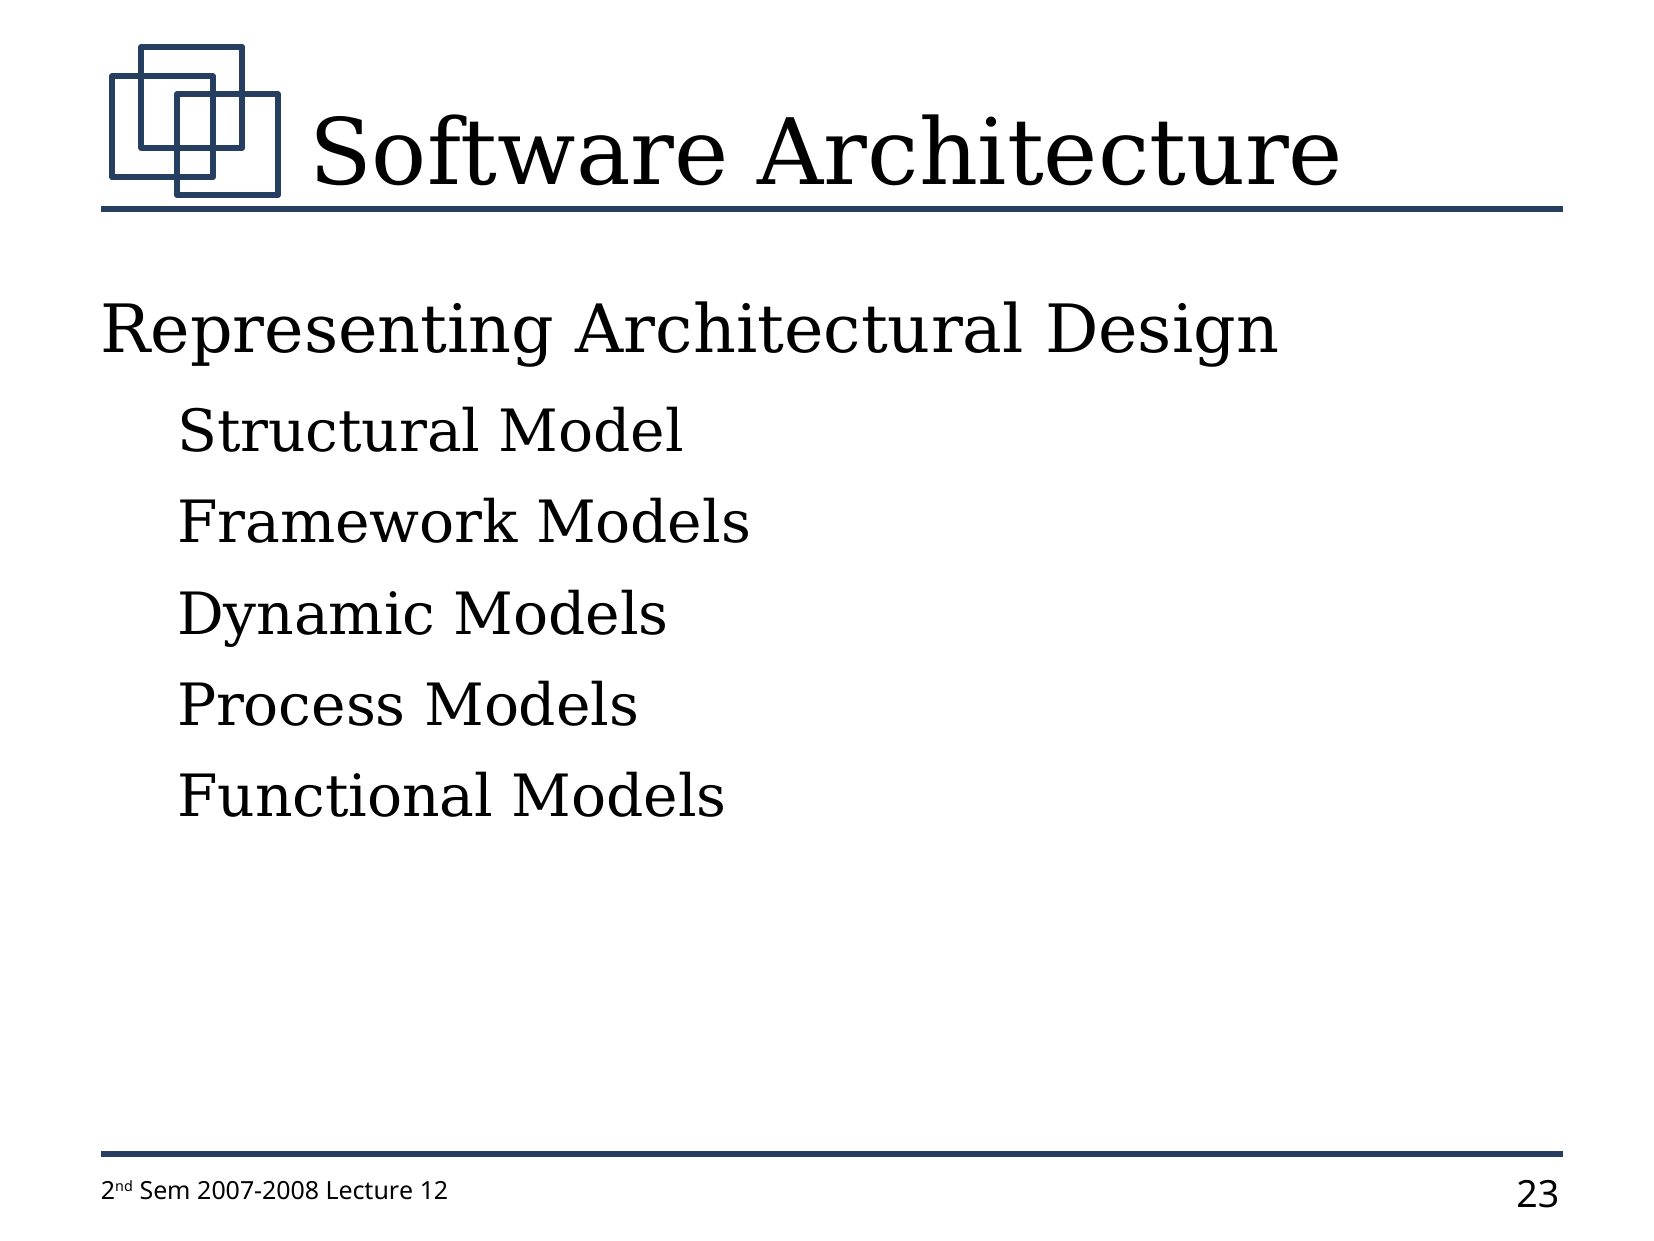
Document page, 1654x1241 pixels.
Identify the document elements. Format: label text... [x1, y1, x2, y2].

title Software Architecture [82, 49, 1571, 257]
list Representing Architectural Design Structural Model Framework Models Dynamic Models Process Models Functional Models [82, 290, 1571, 1109]
